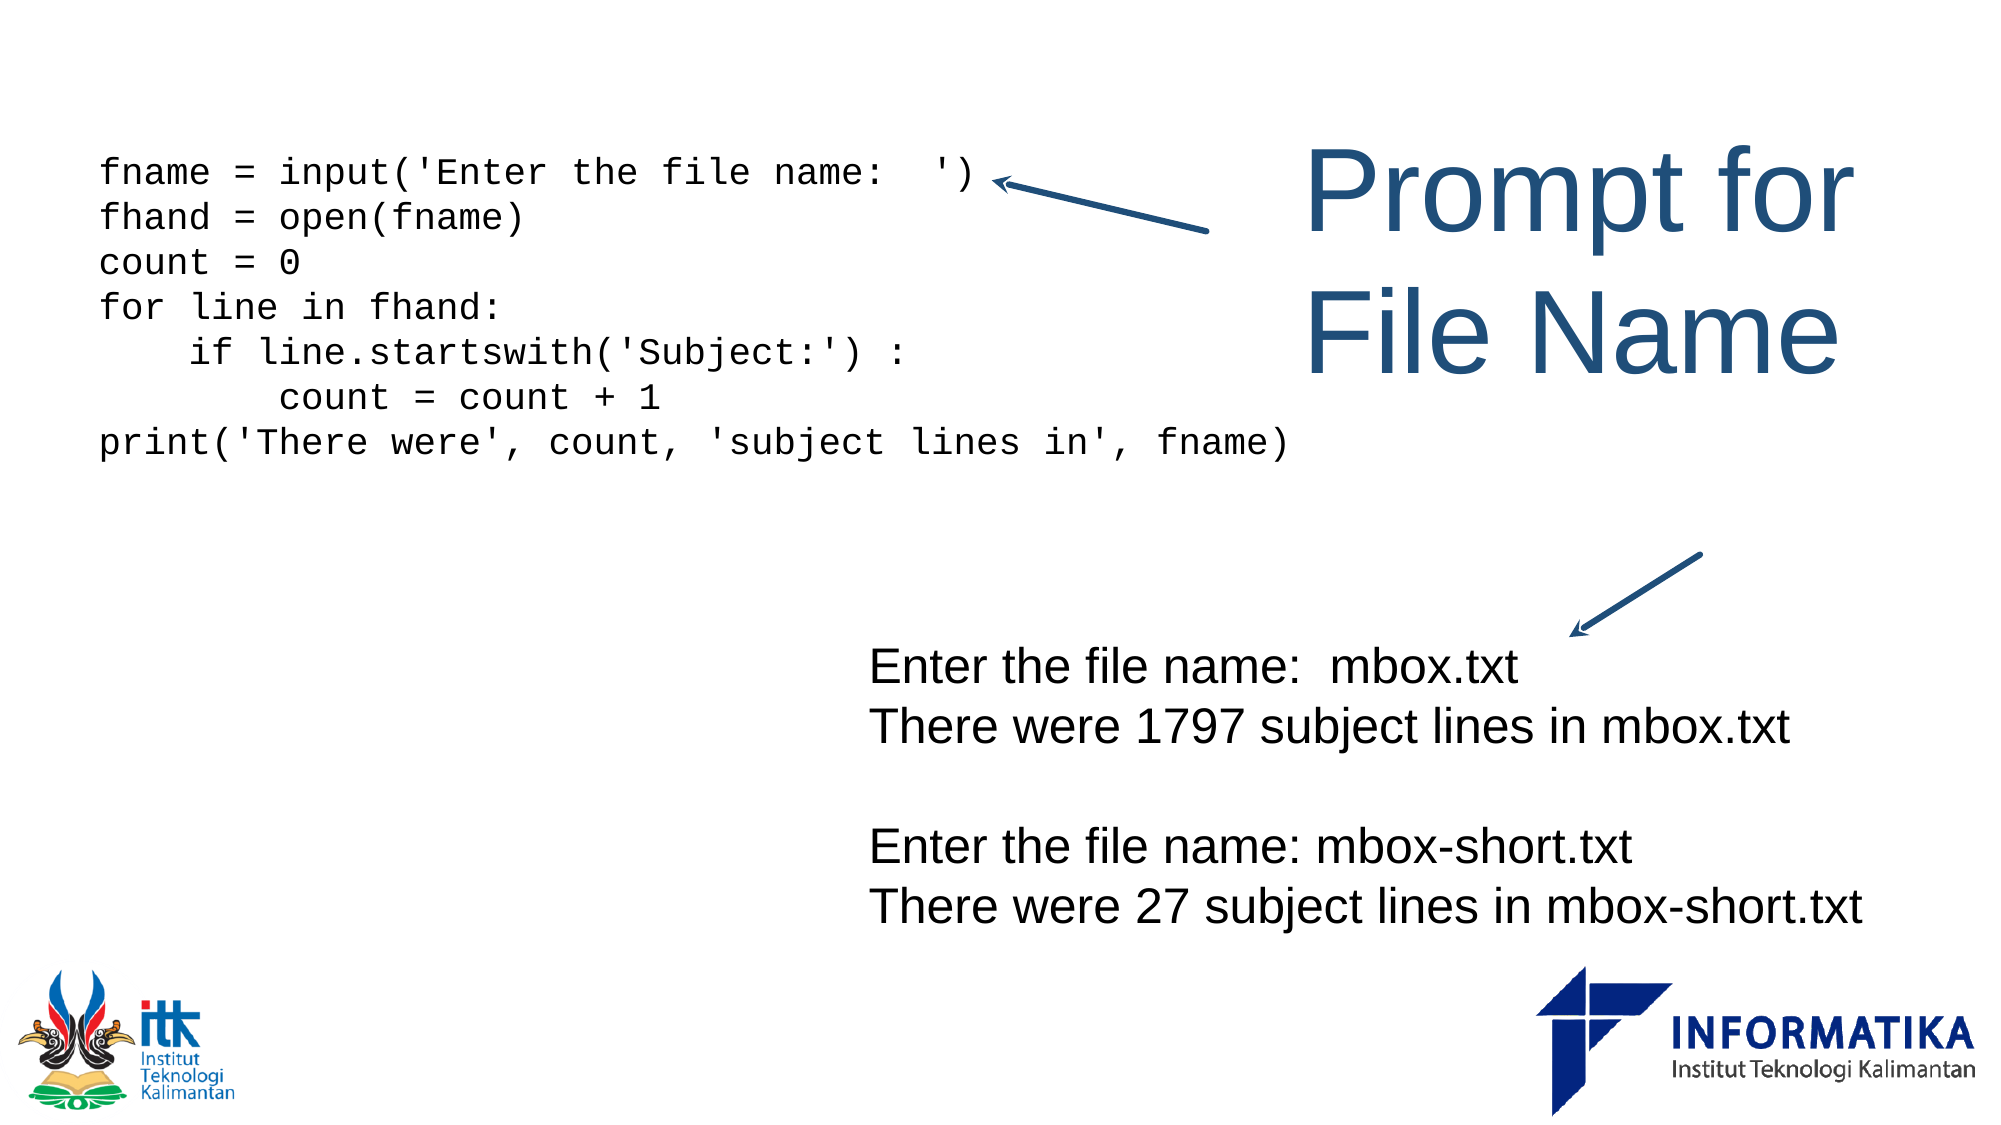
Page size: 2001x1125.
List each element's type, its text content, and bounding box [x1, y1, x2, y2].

text_box Enter the file name: mbox.txt There were 1797 subject lines in mbox.txt Enter the file name: mbox-short.txt There were 27 subject lines in mbox-short.txt [868, 595, 1932, 972]
picture [1534, 965, 1976, 1118]
title Prompt for File Name [1352, 147, 1925, 363]
picture [0, 936, 253, 1125]
text_box fname = input('Enter the file name: ') fhand = open(fname) count = 0 for line in fhand: if line.startswith('Subject:') : count = count + 1 print('There were', count, 'subject lines in', fname) [98, 95, 1352, 514]
